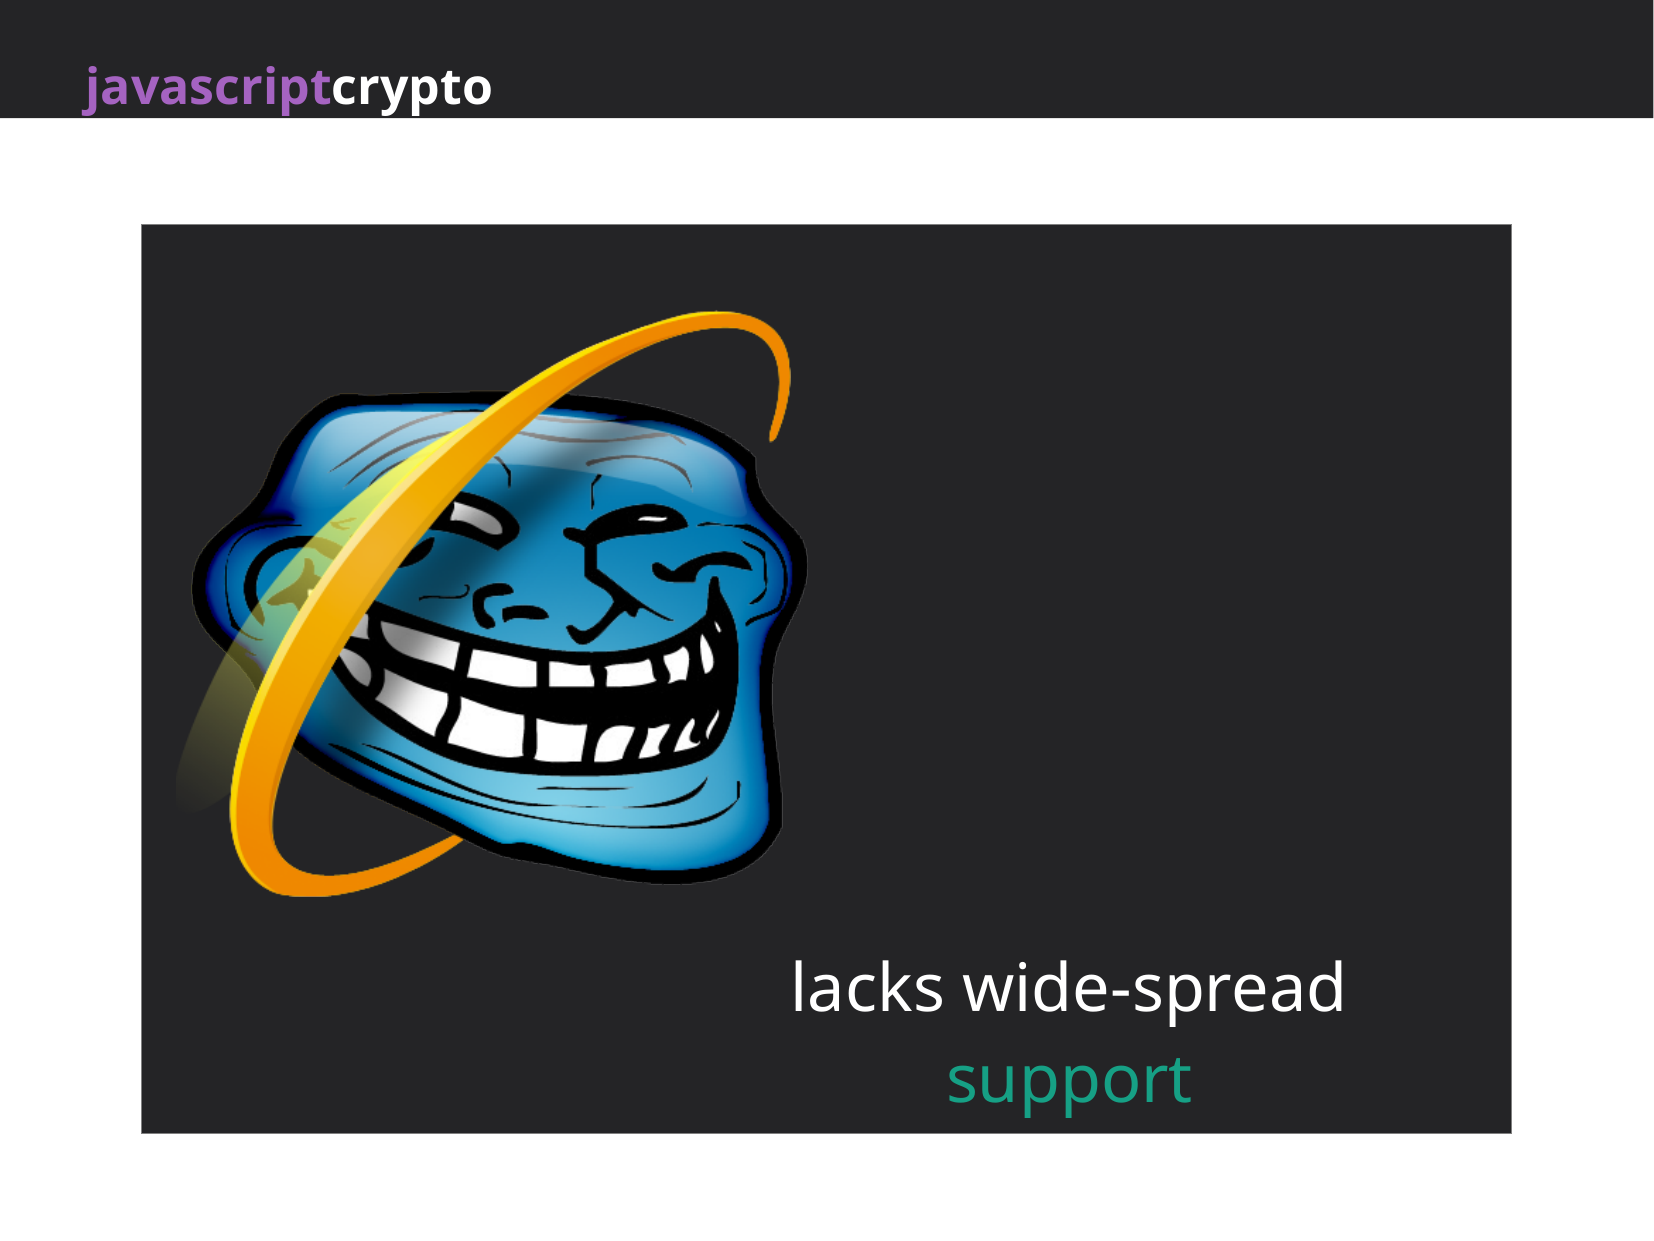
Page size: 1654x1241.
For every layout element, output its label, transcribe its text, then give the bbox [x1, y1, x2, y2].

text_box [141, 224, 1512, 1134]
text_box [0, 0, 1654, 119]
text_box lacks wide-spread support [673, 933, 1466, 1029]
text_box javascriptcrypto [70, 43, 544, 119]
picture [176, 295, 839, 922]
